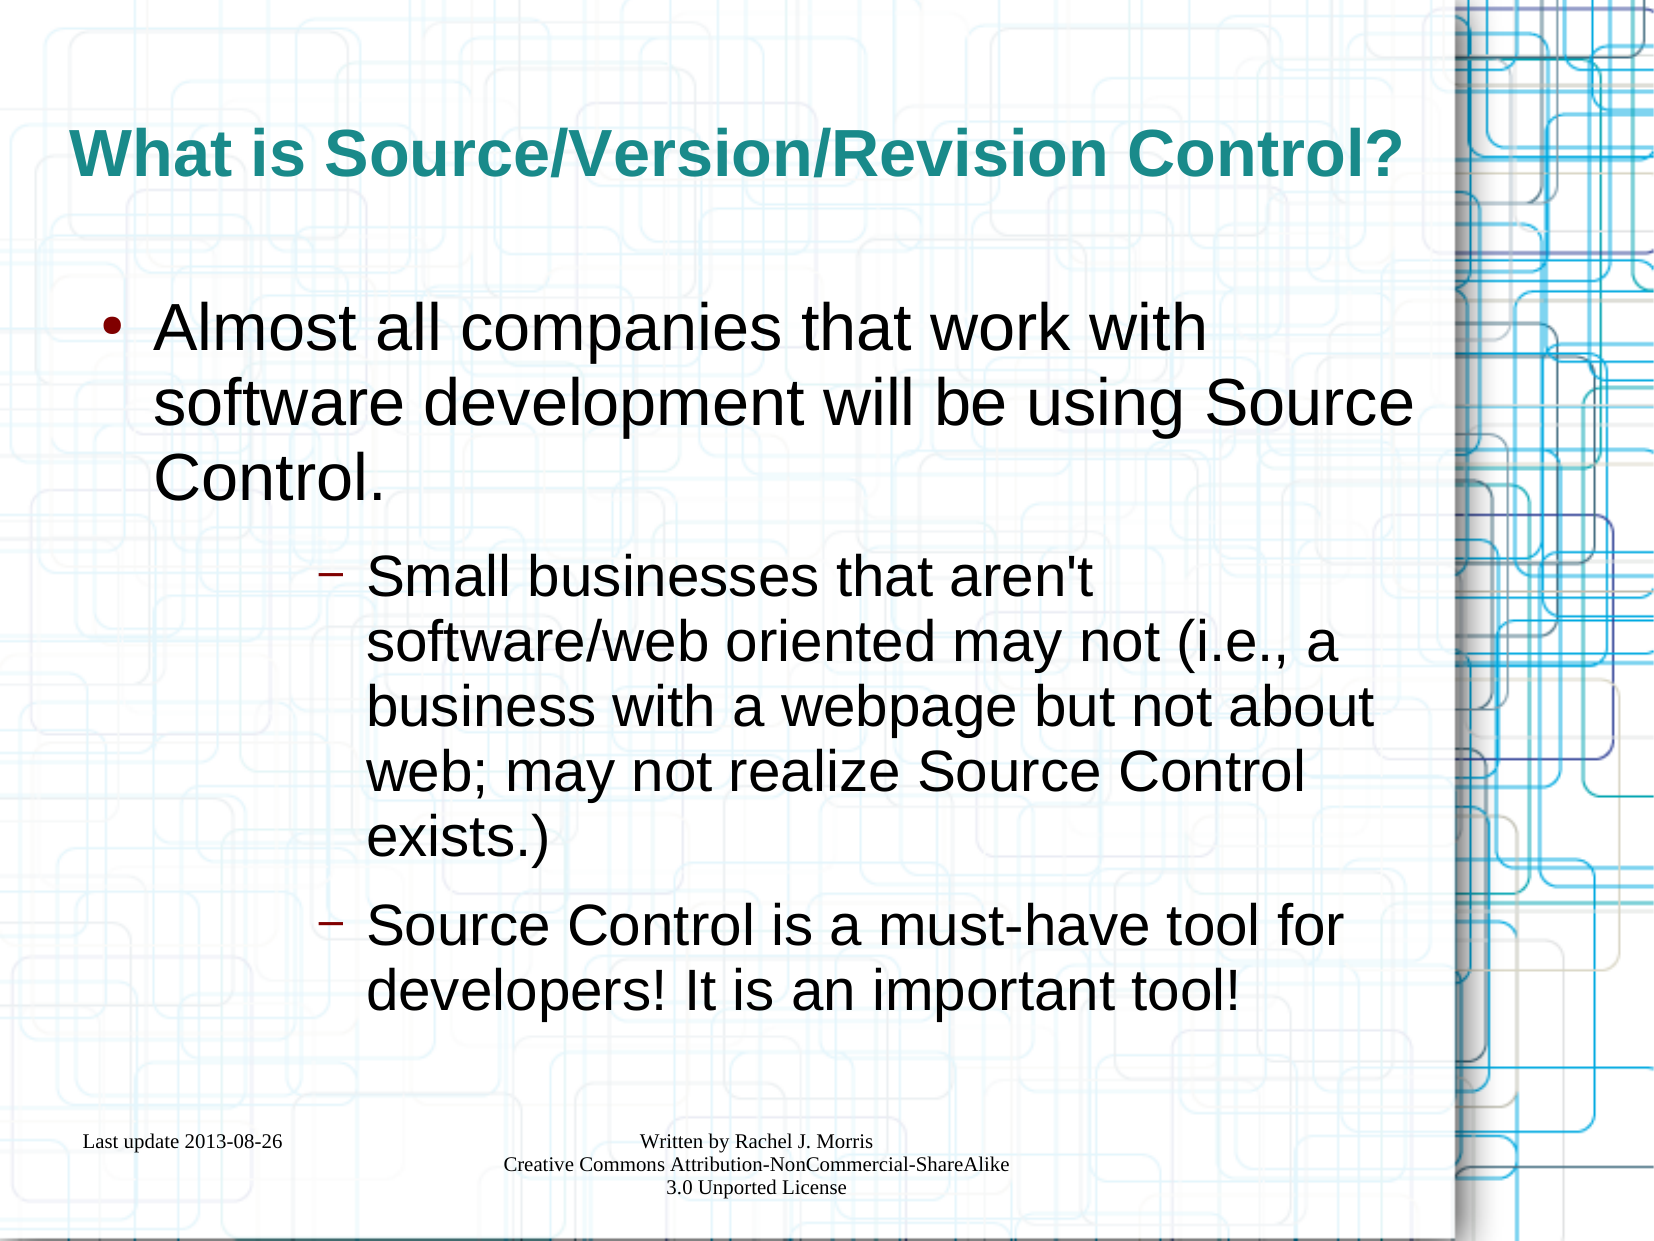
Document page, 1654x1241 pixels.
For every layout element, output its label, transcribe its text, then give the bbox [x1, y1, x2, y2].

picture [0, 0, 1654, 1241]
title What is Source/Version/Revision Control? [59, 49, 1418, 257]
list Almost all companies that work with software development will be using Source Control. Small businesses that aren't software/web oriented may not (i.e., a business with a webpage but not about web; may not realize Source Control exists.) Source Control is a must-have tool for developers! It is an important tool! [82, 290, 1418, 1023]
